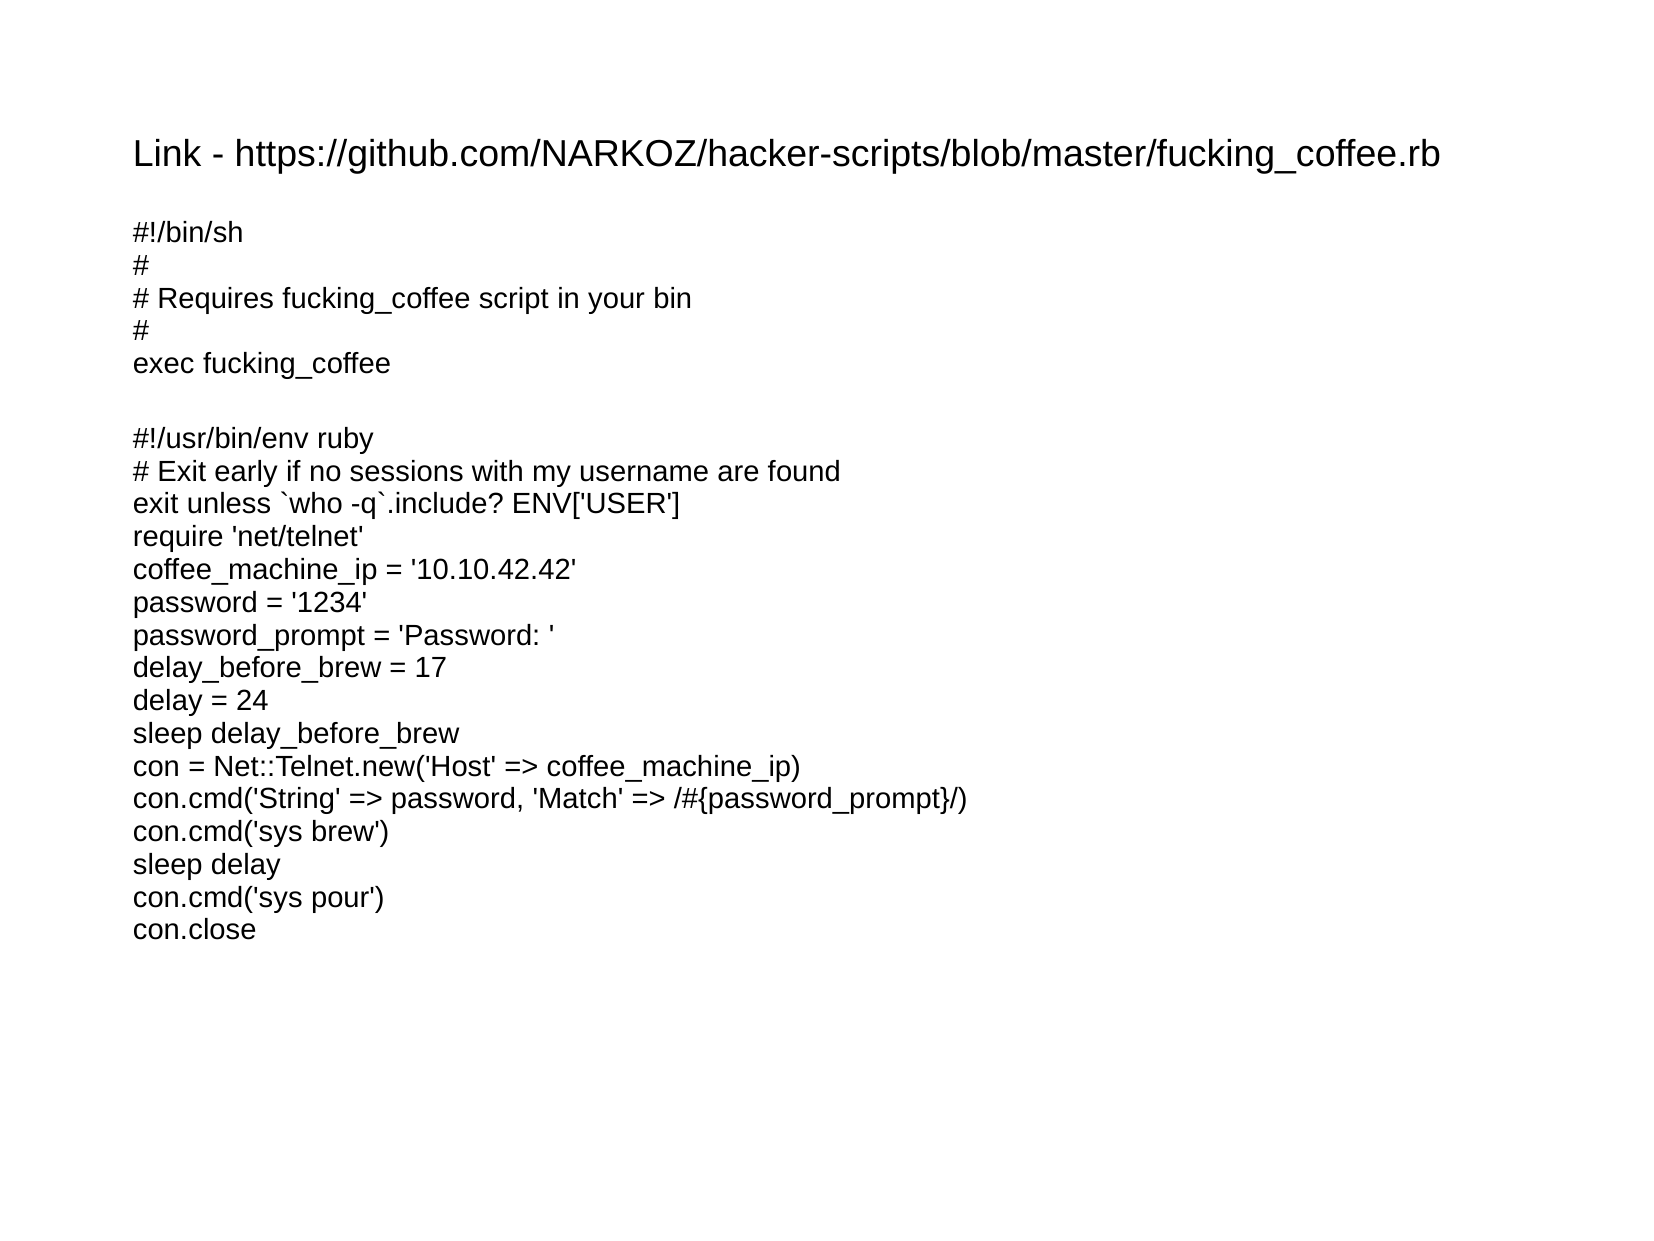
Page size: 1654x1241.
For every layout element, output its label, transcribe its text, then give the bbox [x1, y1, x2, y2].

text_box Link - https://github.com/NARKOZ/hacker-scripts/blob/master/fucking_coffee.rb #!/bin/sh # # Requires fucking_coffee script in your bin # exec fucking_coffee #!/usr/bin/env ruby # Exit early if no sessions with my username are found exit unless `who -q`.include? ENV['USER'] require 'net/telnet' coffee_machine_ip = '10.10.42.42' password = '1234' password_prompt = 'Password: ' delay_before_brew = 17 delay = 24 sleep delay_before_brew con = Net::Telnet.new('Host' => coffee_machine_ip) con.cmd('String' => password, 'Match' => /#{password_prompt}/) con.cmd('sys brew') sleep delay con.cmd('sys pour') con.close [118, 82, 1512, 1038]
